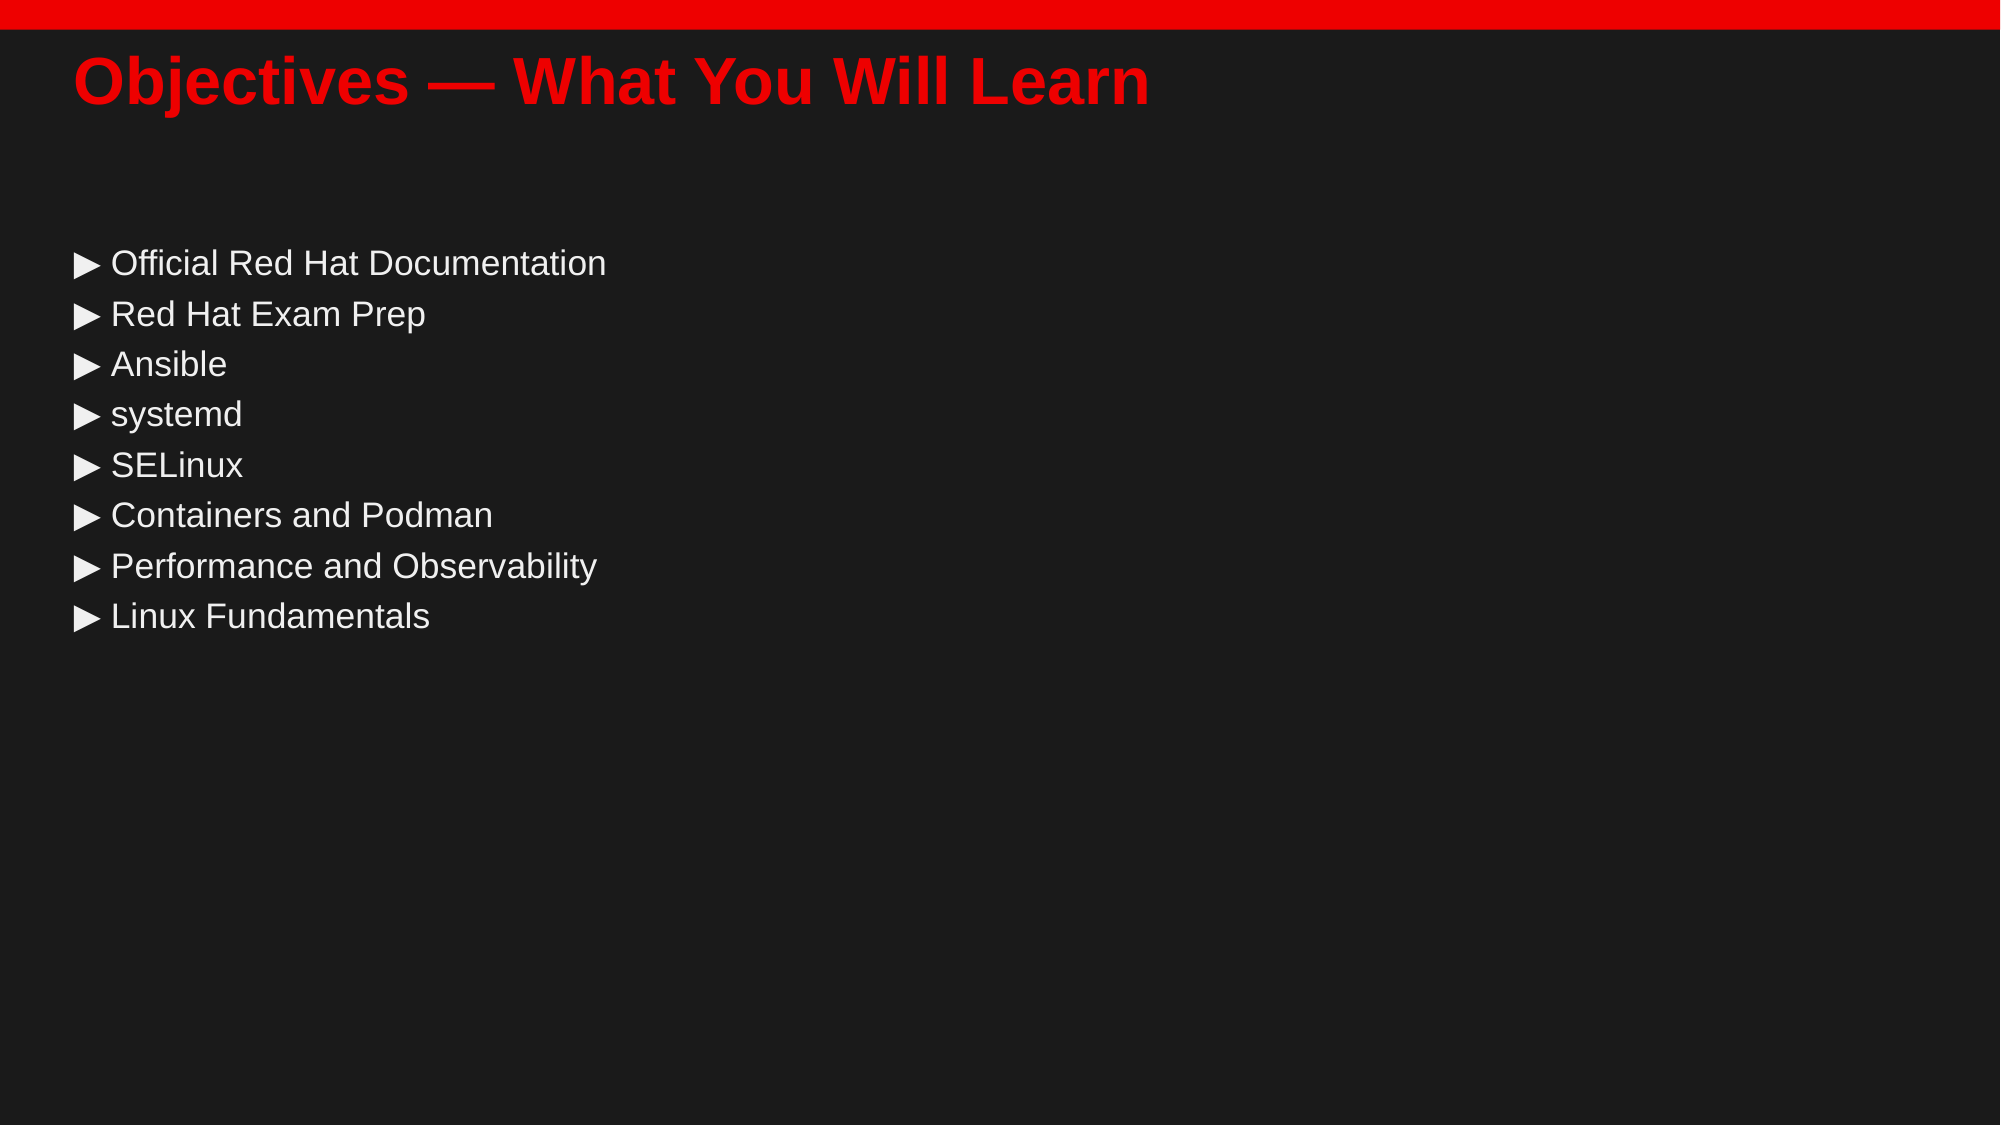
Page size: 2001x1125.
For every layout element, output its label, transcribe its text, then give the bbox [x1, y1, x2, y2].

text_box [0, 0, 2001, 30]
text_box ▶ Official Red Hat Documentation ▶ Red Hat Exam Prep ▶ Ansible ▶ systemd ▶ SELinux ▶ Containers and Podman ▶ Performance and Observability ▶ Linux Fundamentals [59, 236, 1942, 1037]
text_box Objectives — What You Will Learn [59, 36, 1942, 208]
